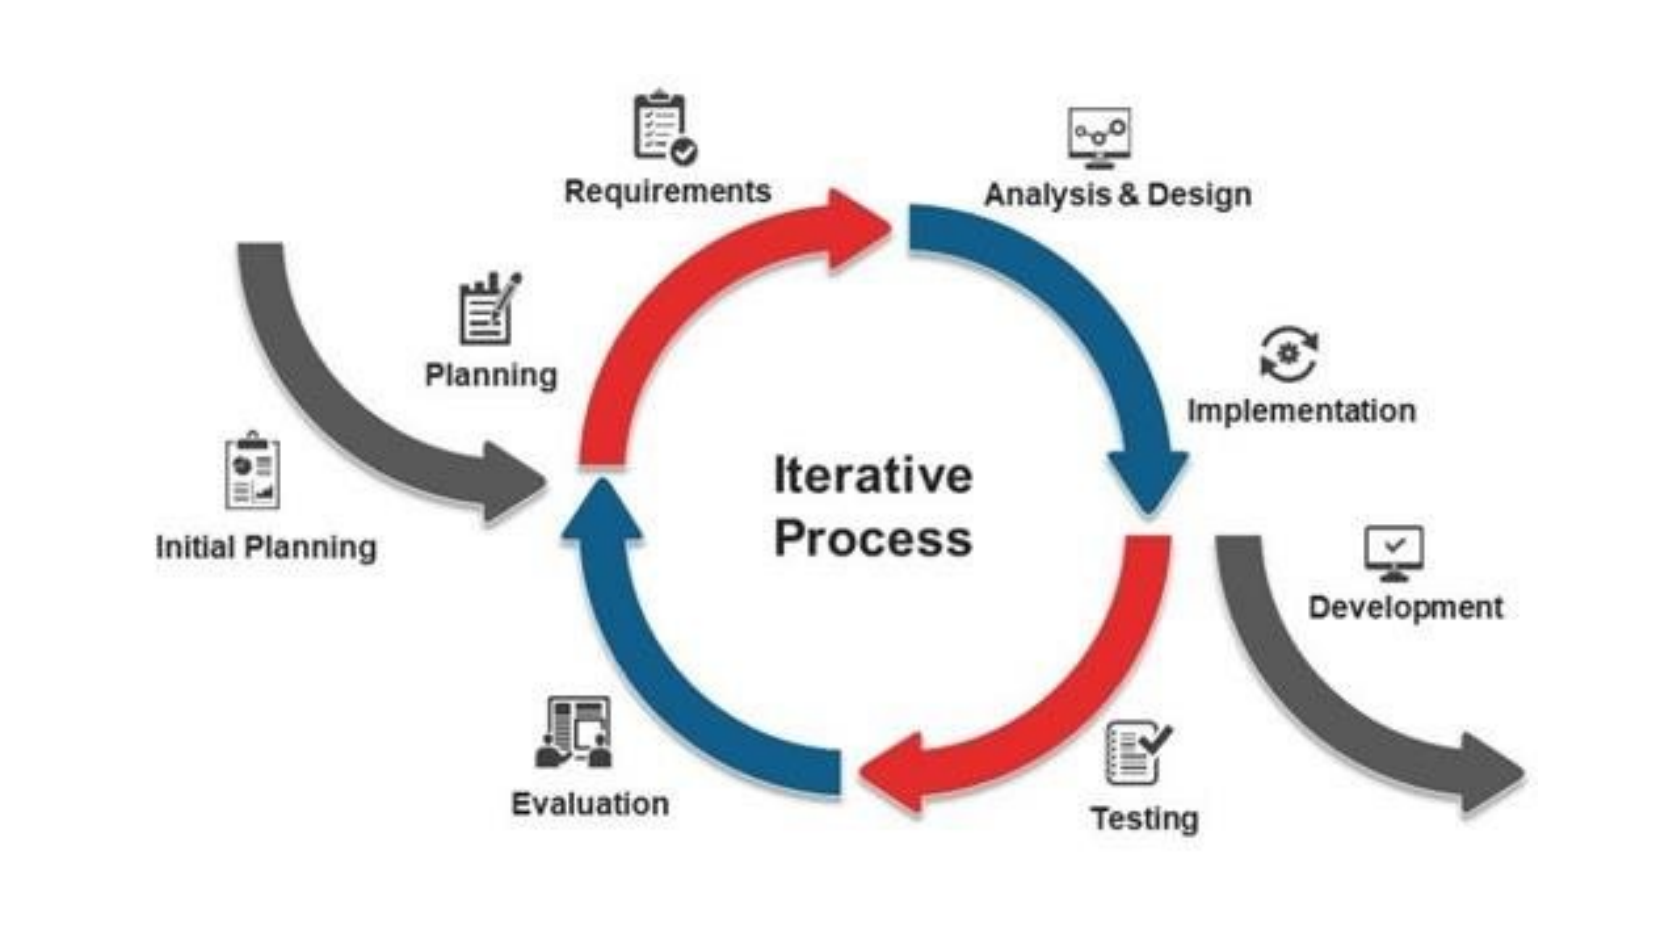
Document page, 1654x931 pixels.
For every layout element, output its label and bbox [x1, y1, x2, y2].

picture [113, 74, 1538, 854]
